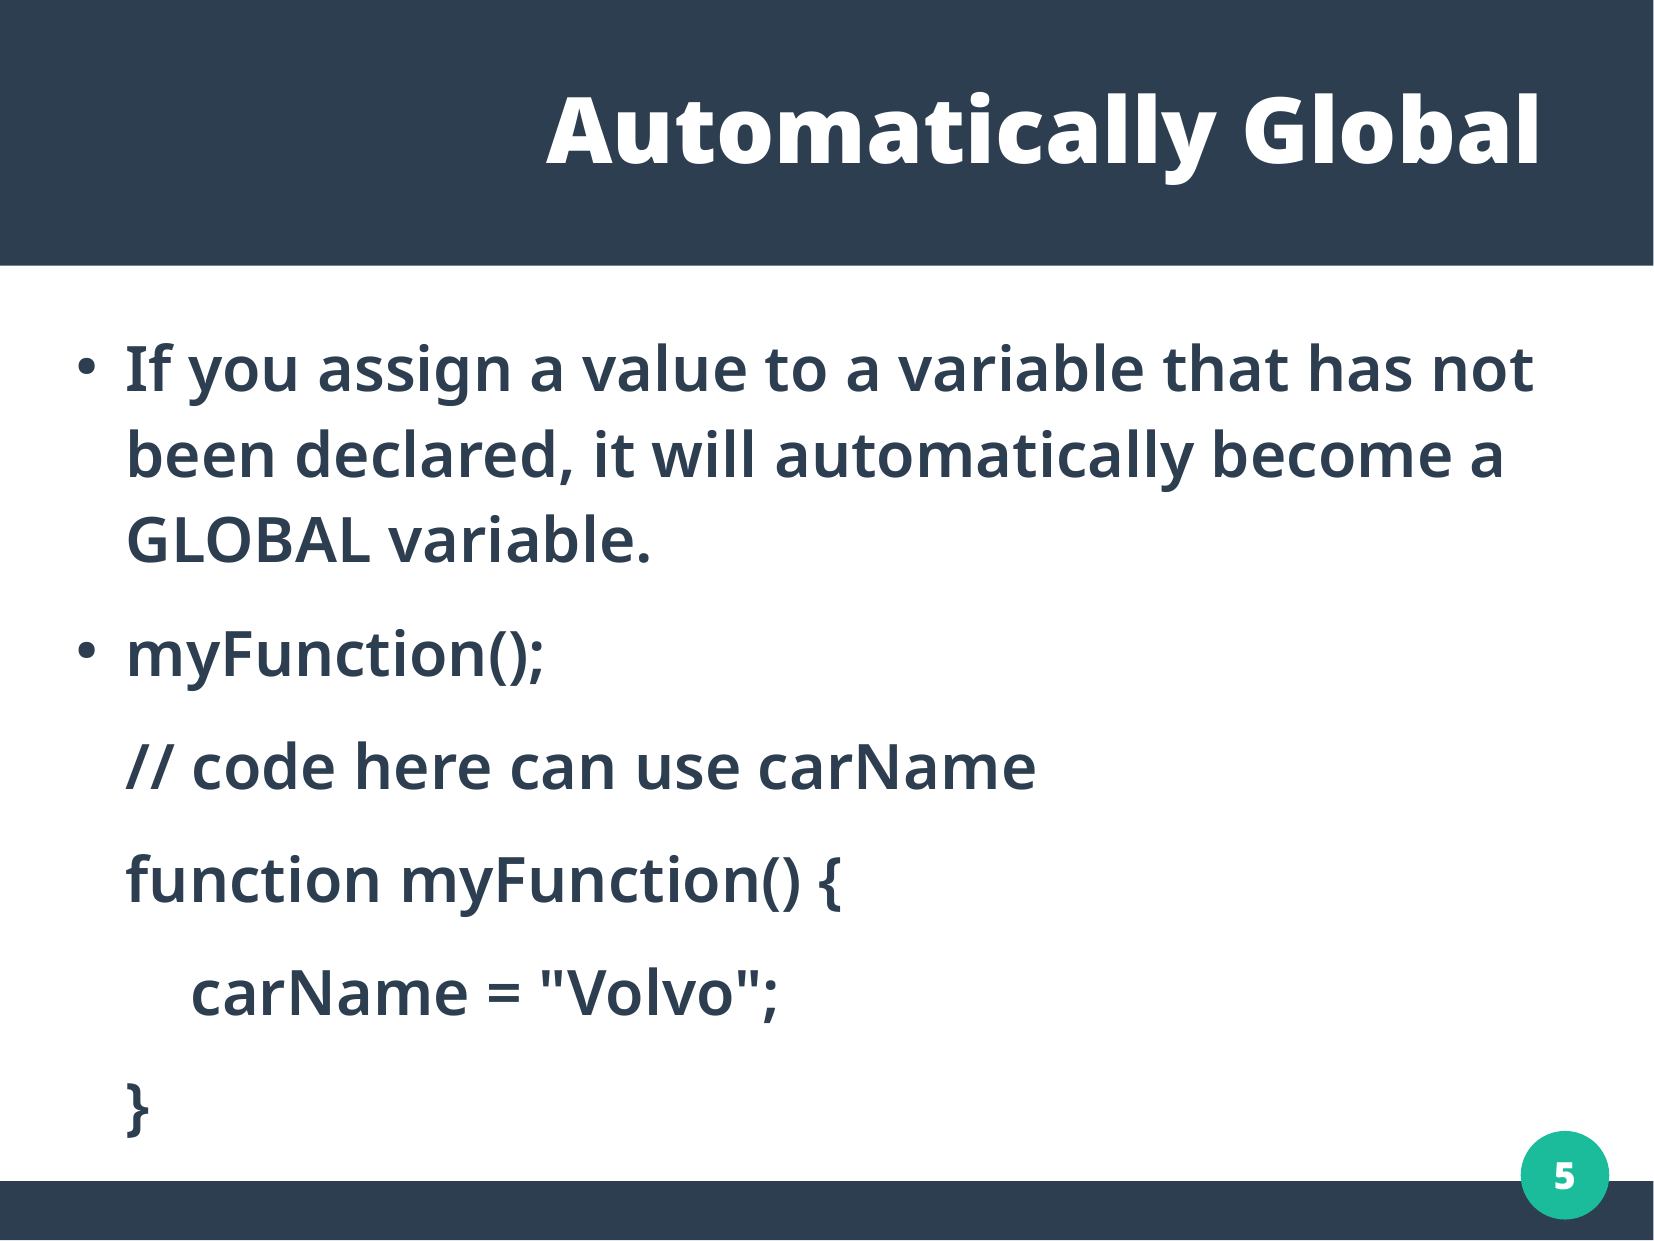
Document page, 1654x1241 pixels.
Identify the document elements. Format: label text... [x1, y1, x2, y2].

list If you assign a value to a variable that has not been declared, it will automatically become a GLOBAL variable. myFunction(); // code here can use carName function myFunction() { carName = "Volvo"; } [59, 324, 1595, 1152]
title Automatically Global [59, 49, 1595, 207]
